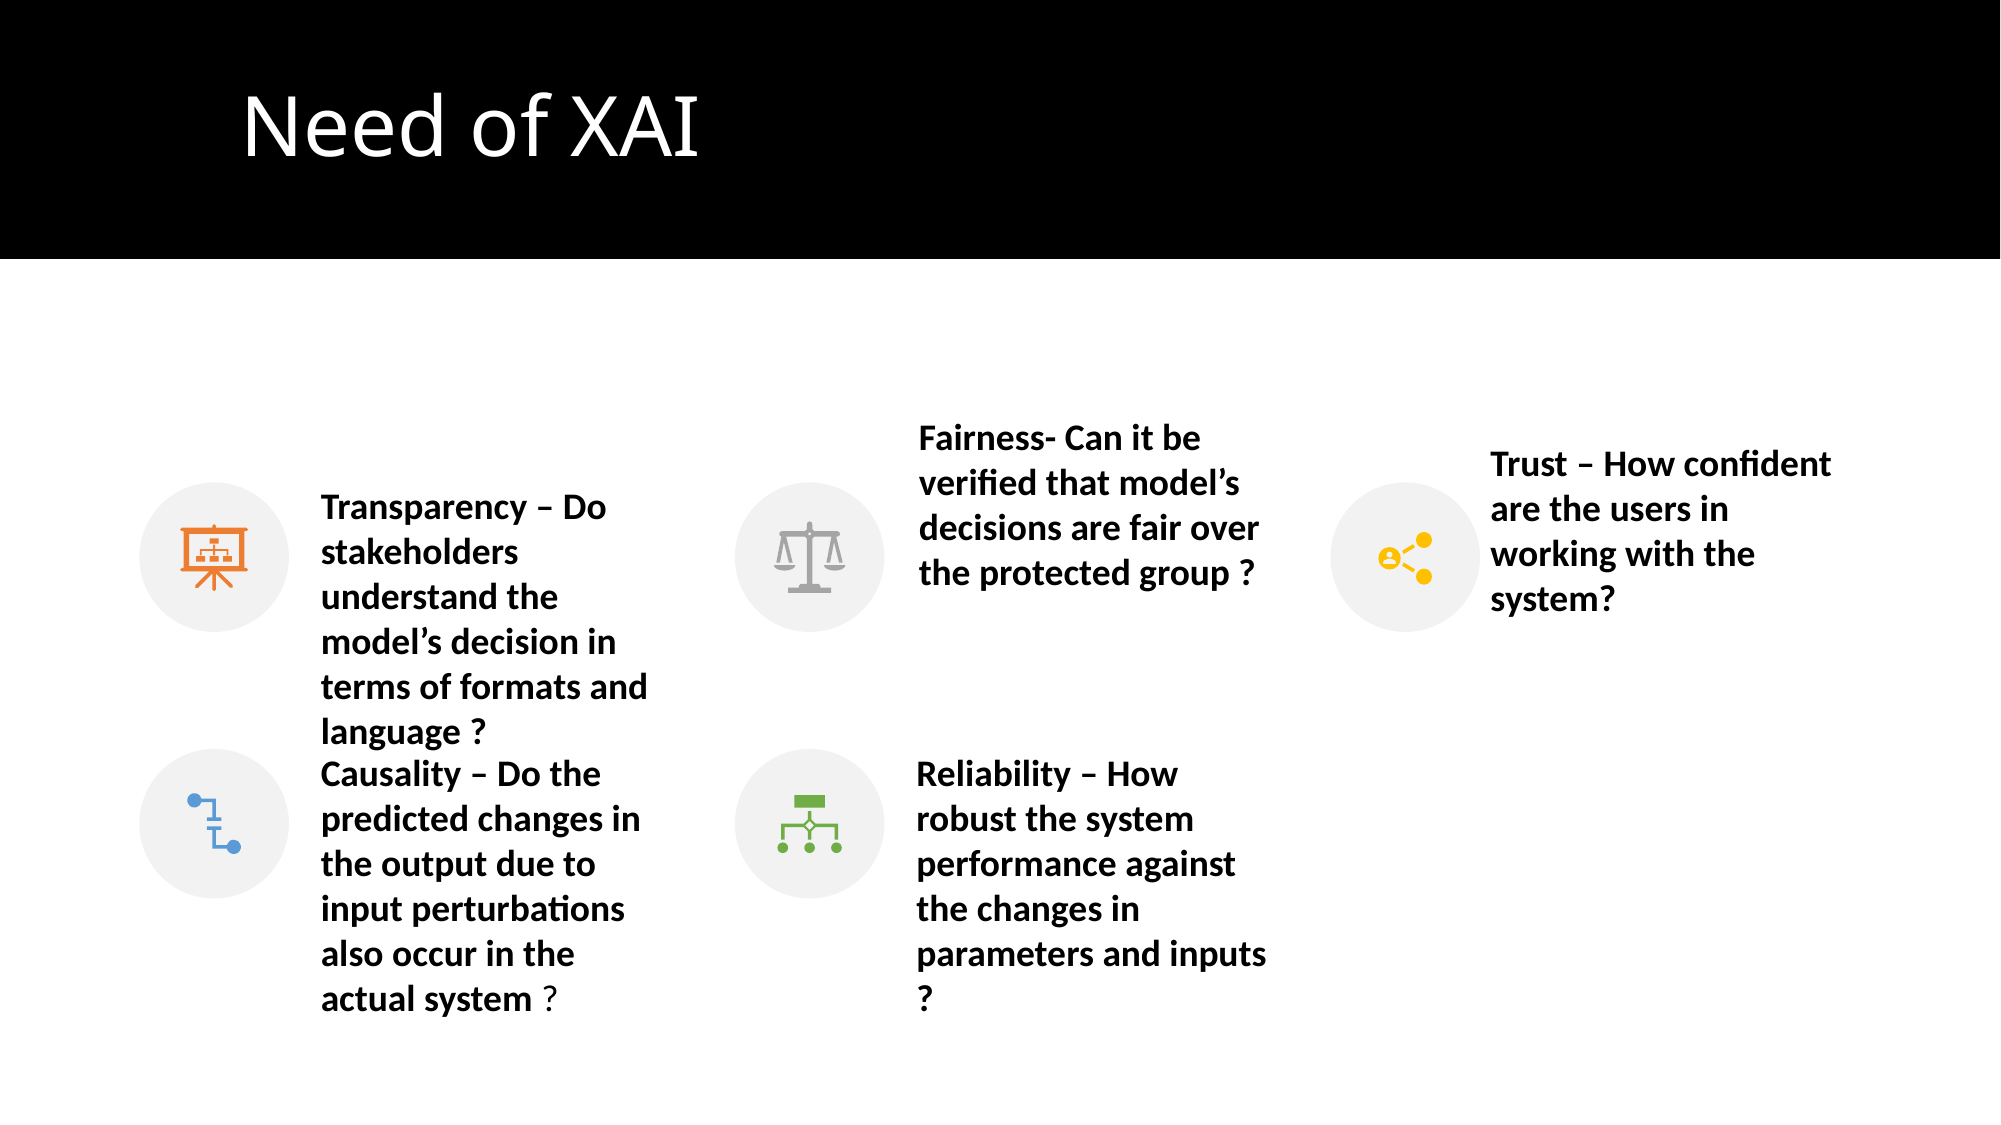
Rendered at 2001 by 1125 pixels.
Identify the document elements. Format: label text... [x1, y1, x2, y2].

text_box Trust – How confident are the users in working with the system? [1490, 438, 1843, 589]
text_box [0, 0, 2000, 1125]
text_box Reliability – How robust the system performance against the changes in parameters and inputs ? [916, 748, 1269, 899]
text_box Fairness- Can it be verified that model’s decisions are fair over the protected group ? [918, 412, 1272, 563]
text_box Transparency – Do stakeholders understand the model’s decision in terms of formats and language ? [320, 482, 674, 633]
text_box Causality – Do the predicted changes in the output due to input perturbations also occur in the actual system ? [320, 748, 674, 899]
title Need of XAI [225, 57, 1873, 202]
